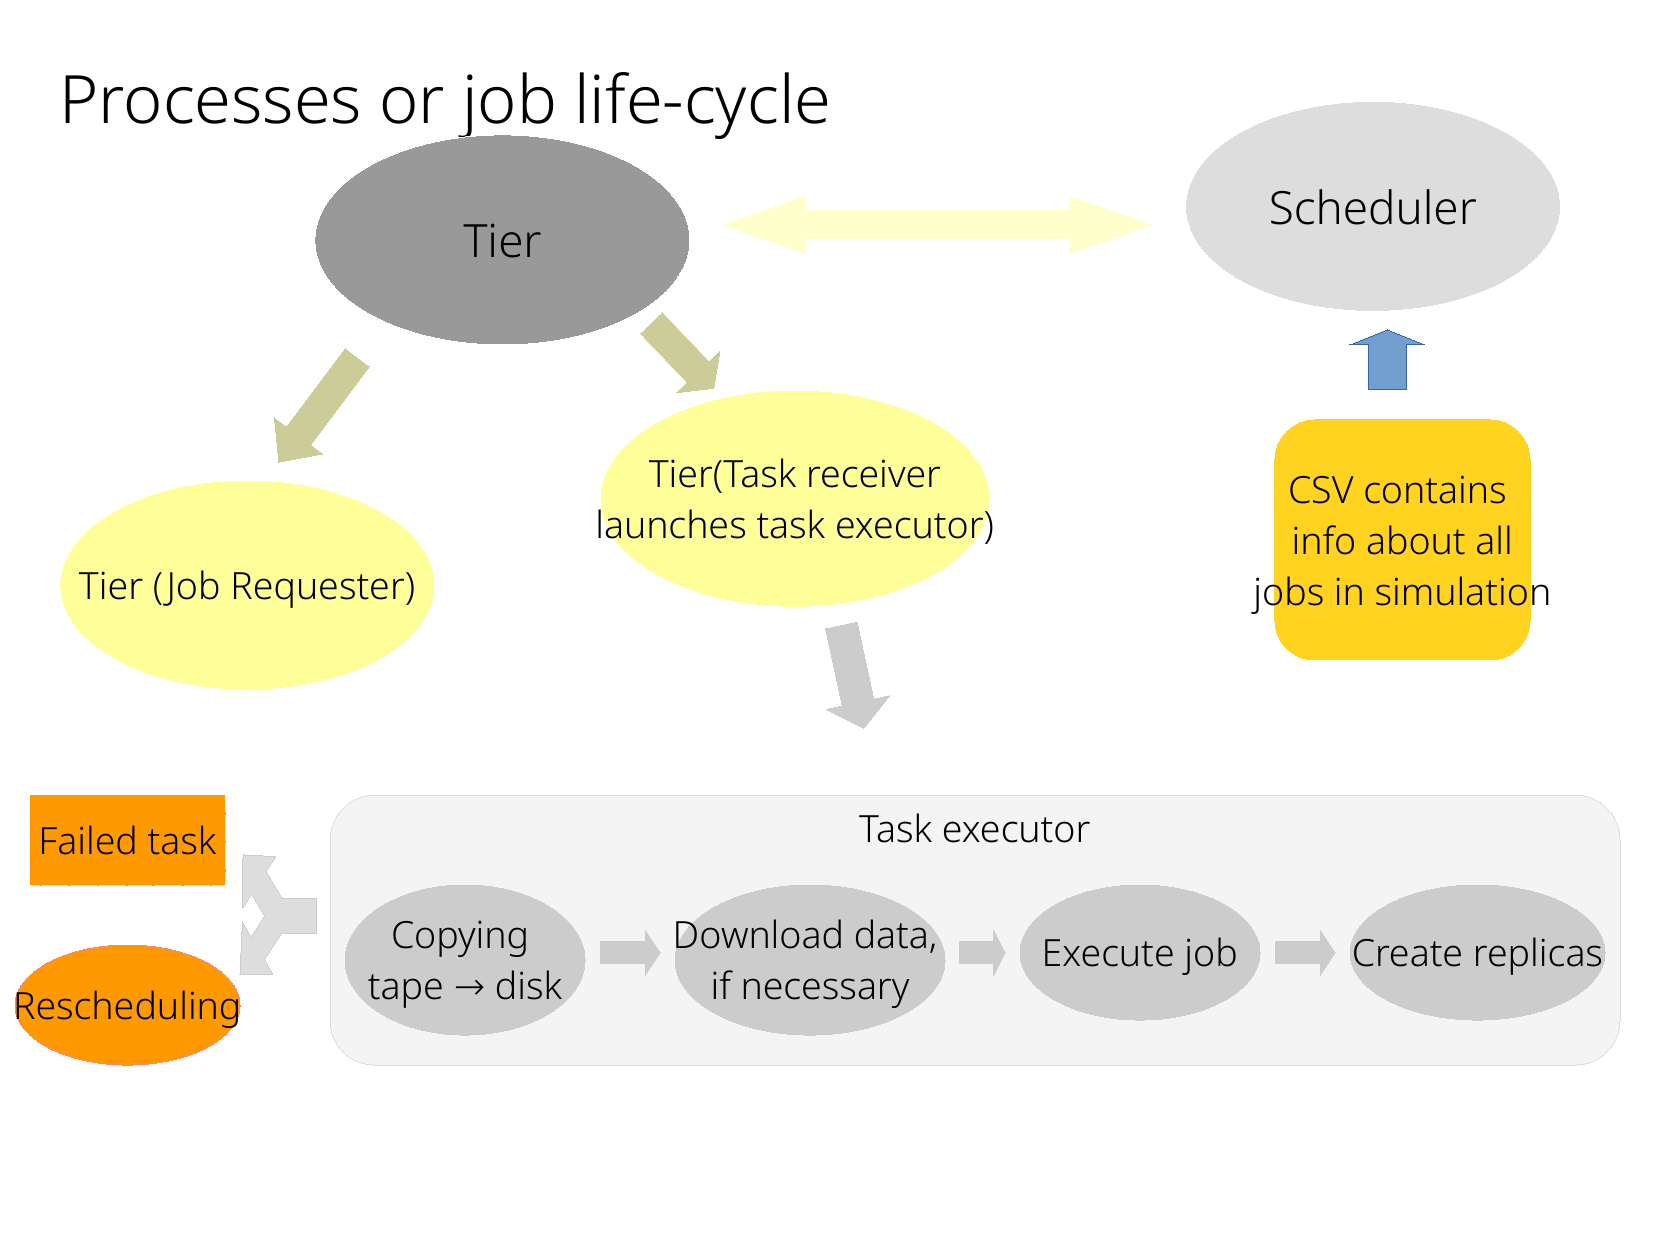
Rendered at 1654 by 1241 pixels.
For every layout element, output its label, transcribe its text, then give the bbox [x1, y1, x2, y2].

text_box Download data, if necessary [675, 885, 946, 1036]
text_box [239, 854, 317, 975]
text_box Scheduler [1185, 101, 1561, 312]
text_box [825, 622, 890, 729]
text_box Tier(Task receiver launches task executor) [600, 390, 991, 608]
text_box [719, 194, 1155, 255]
text_box [600, 930, 661, 976]
text_box [274, 348, 370, 463]
text_box Execute job [1020, 885, 1261, 1021]
text_box Copying tape → disk [345, 885, 586, 1036]
text_box Create replicas [1350, 885, 1606, 1021]
text_box Processes or job life-cycle [44, 44, 1575, 143]
text_box Task executor [330, 795, 1621, 1066]
text_box Tier [314, 134, 690, 345]
text_box [1275, 930, 1336, 976]
text_box [640, 312, 720, 393]
text_box Tier (Job Requester) [59, 480, 435, 691]
text_box Rescheduling [17, 945, 241, 1066]
text_box Failed task [30, 795, 226, 886]
text_box CSV contains info about all jobs in simulation [1274, 419, 1531, 660]
text_box [1349, 329, 1425, 390]
text_box [959, 930, 1006, 976]
